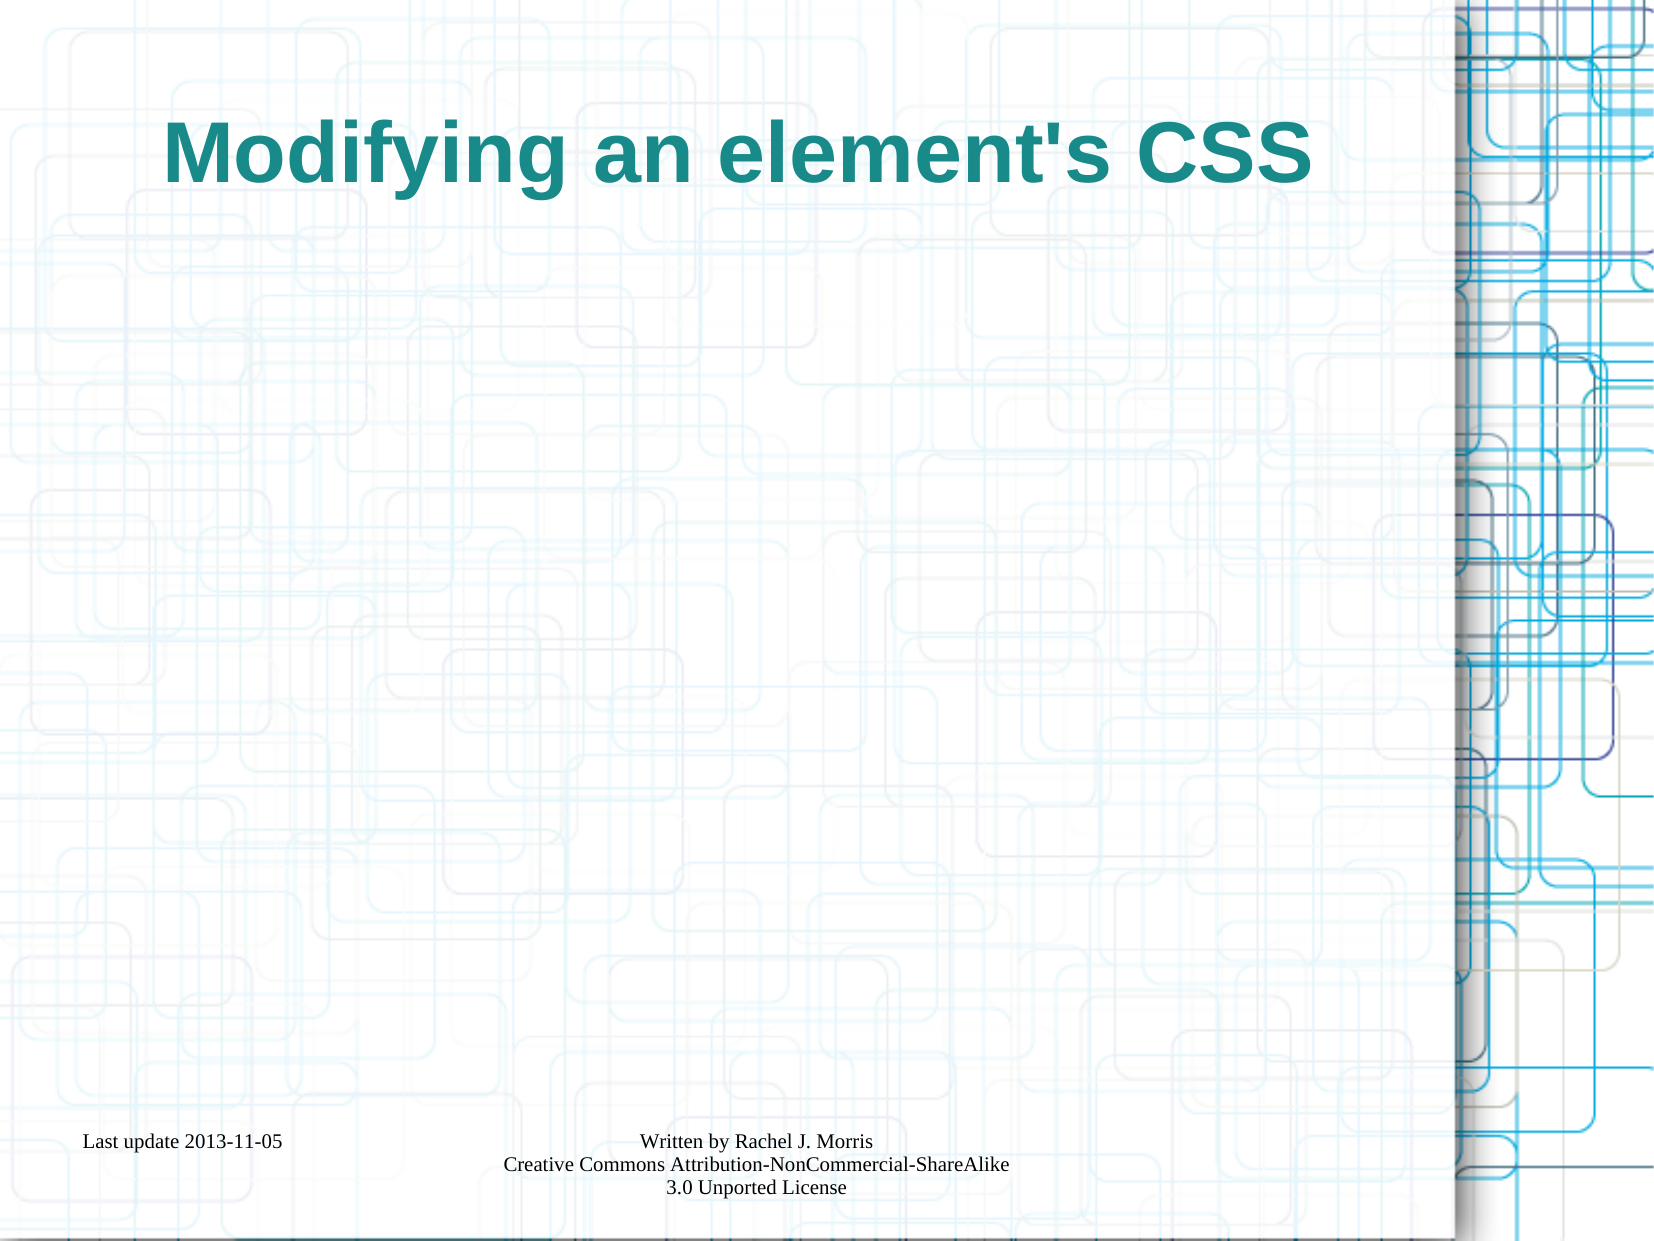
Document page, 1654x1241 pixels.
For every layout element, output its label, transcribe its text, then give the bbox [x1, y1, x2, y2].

picture [0, 0, 1654, 1241]
title Modifying an element's CSS [59, 49, 1418, 257]
